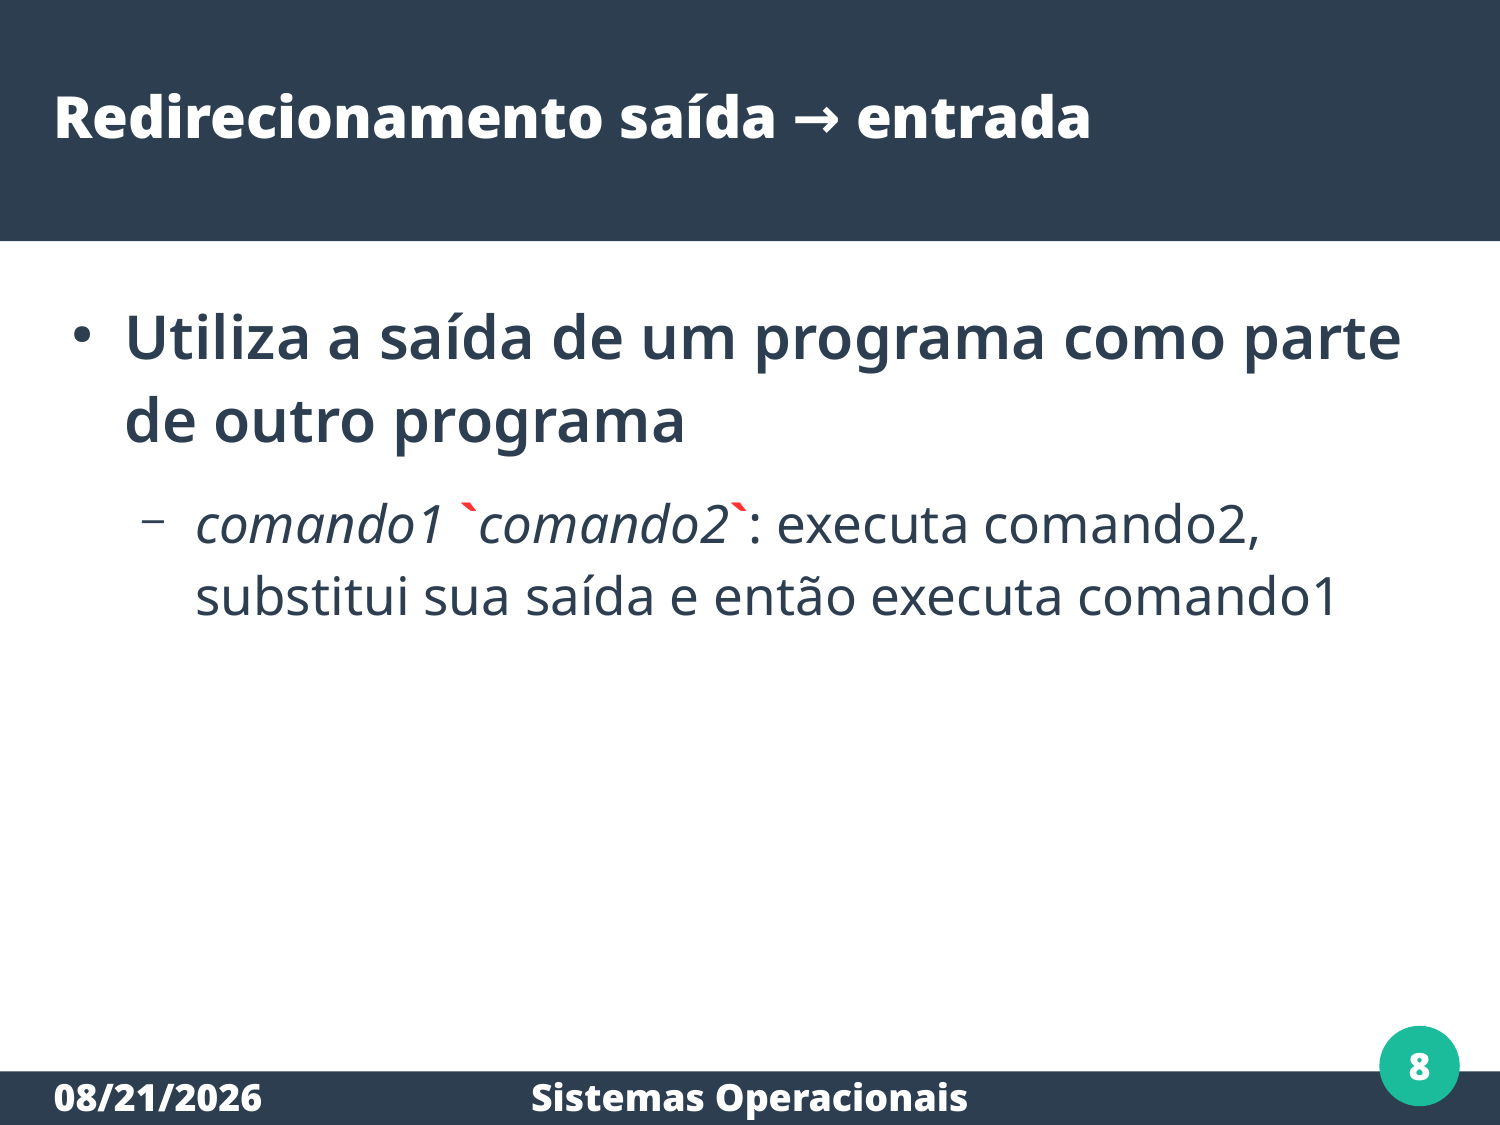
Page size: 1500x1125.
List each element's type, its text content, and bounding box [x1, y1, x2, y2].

title Redirecionamento saída → entrada [53, 44, 1447, 188]
list Utiliza a saída de um programa como parte de outro programa comando1 `comando2`: executa comando2, substitui sua saída e então executa comando1 [53, 294, 1447, 1045]
